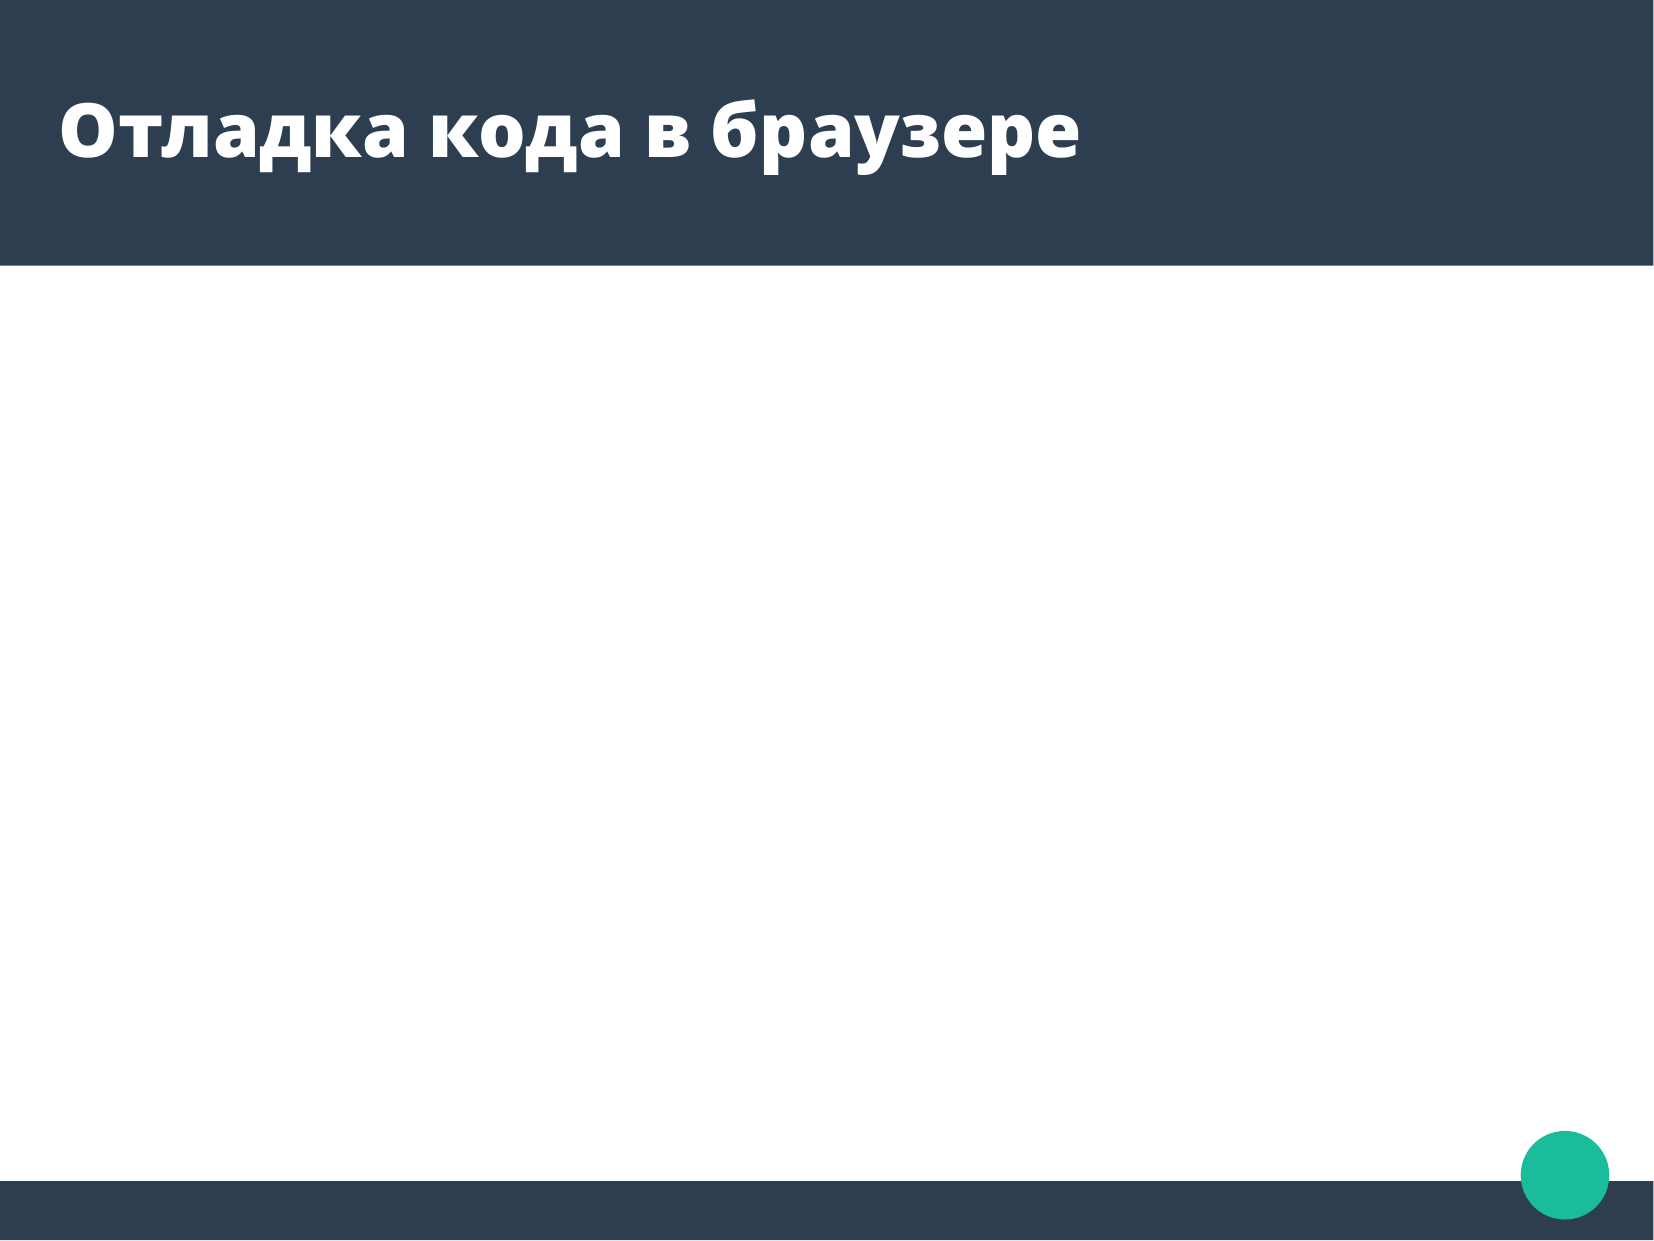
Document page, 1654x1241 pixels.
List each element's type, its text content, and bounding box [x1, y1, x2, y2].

title Отладка кода в браузере [59, 49, 1595, 207]
